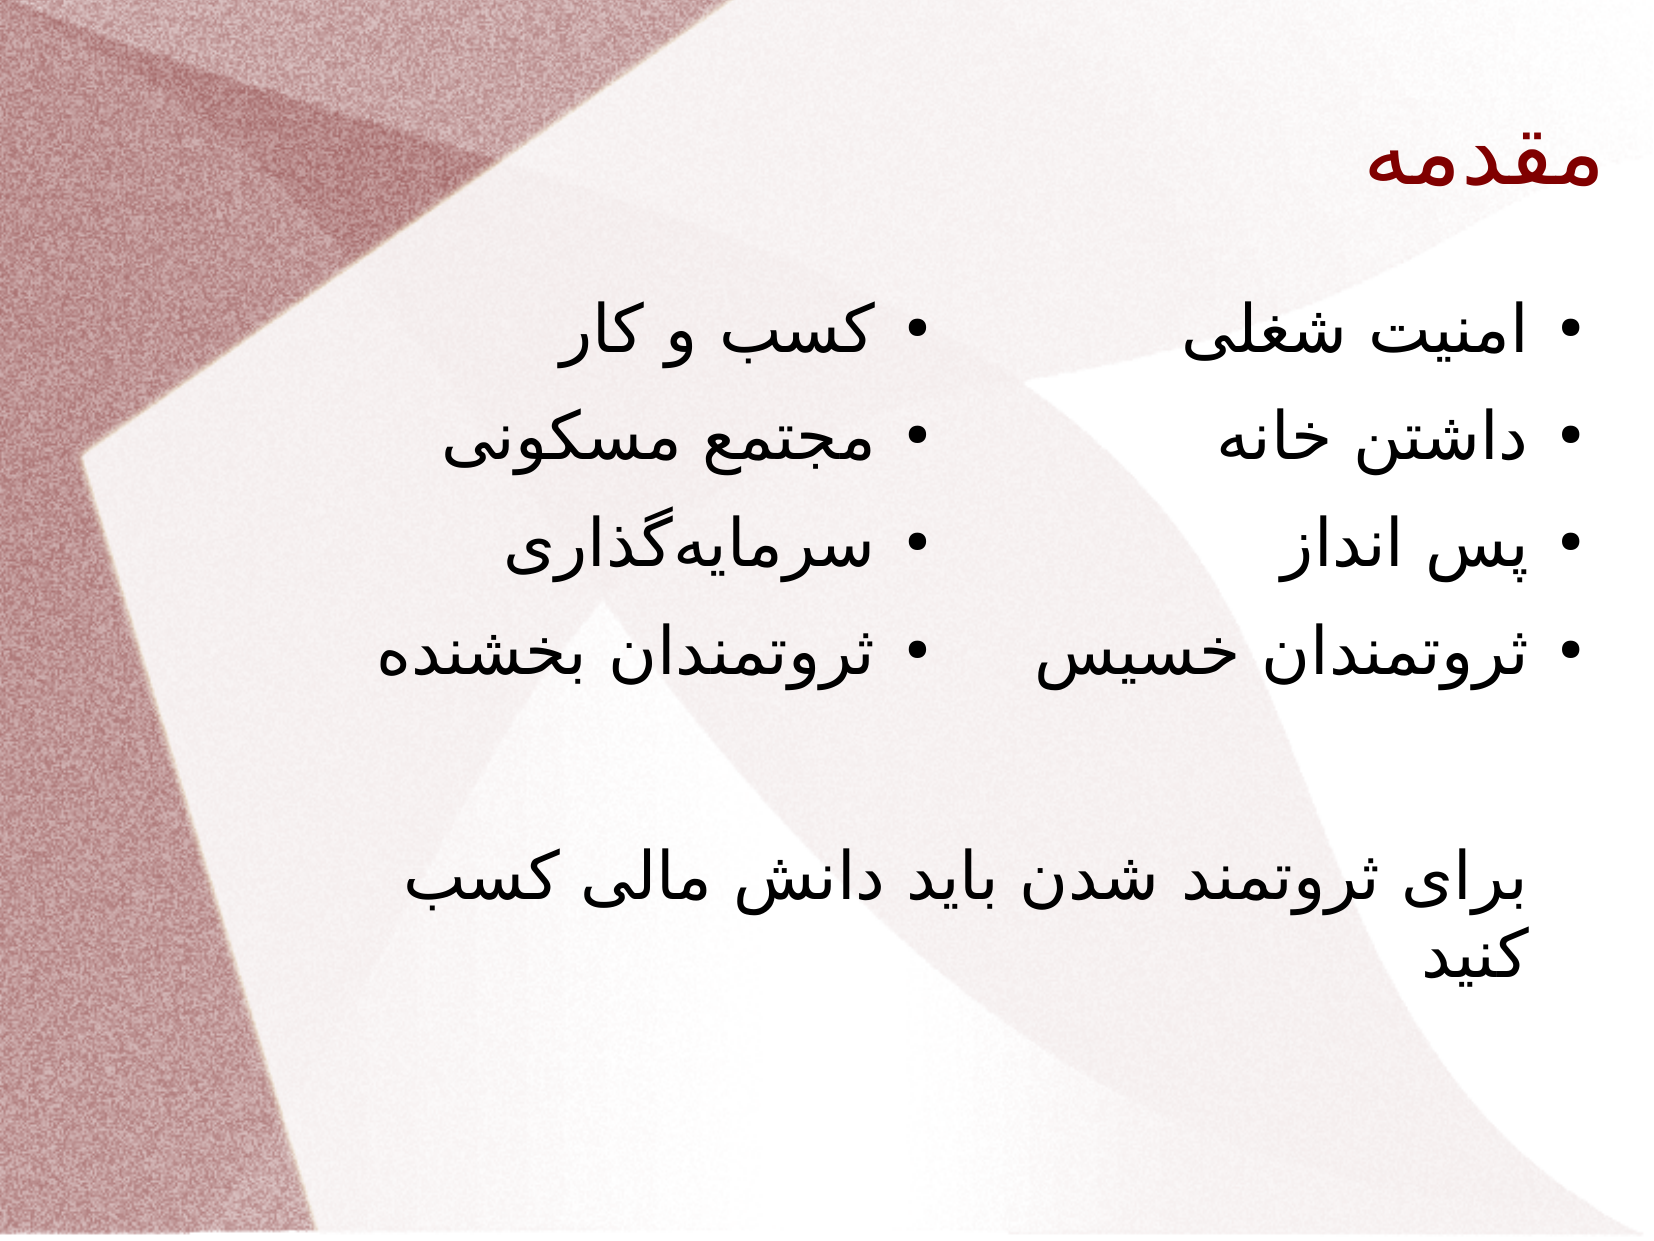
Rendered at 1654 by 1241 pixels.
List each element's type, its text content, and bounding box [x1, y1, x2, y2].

title مقدمه [596, 49, 1606, 257]
list برای ثروتمند شدن باید دانش مالی کسب کنید [324, 837, 1600, 1181]
list امنیت شغلی داشتن خانه پس انداز ثروتمندان خسیس [978, 290, 1601, 691]
picture [0, 0, 1654, 1241]
list کسب و کار مجتمع مسکونی سرمایه‌گذاری ثروتمندان بخشنده [324, 290, 947, 691]
